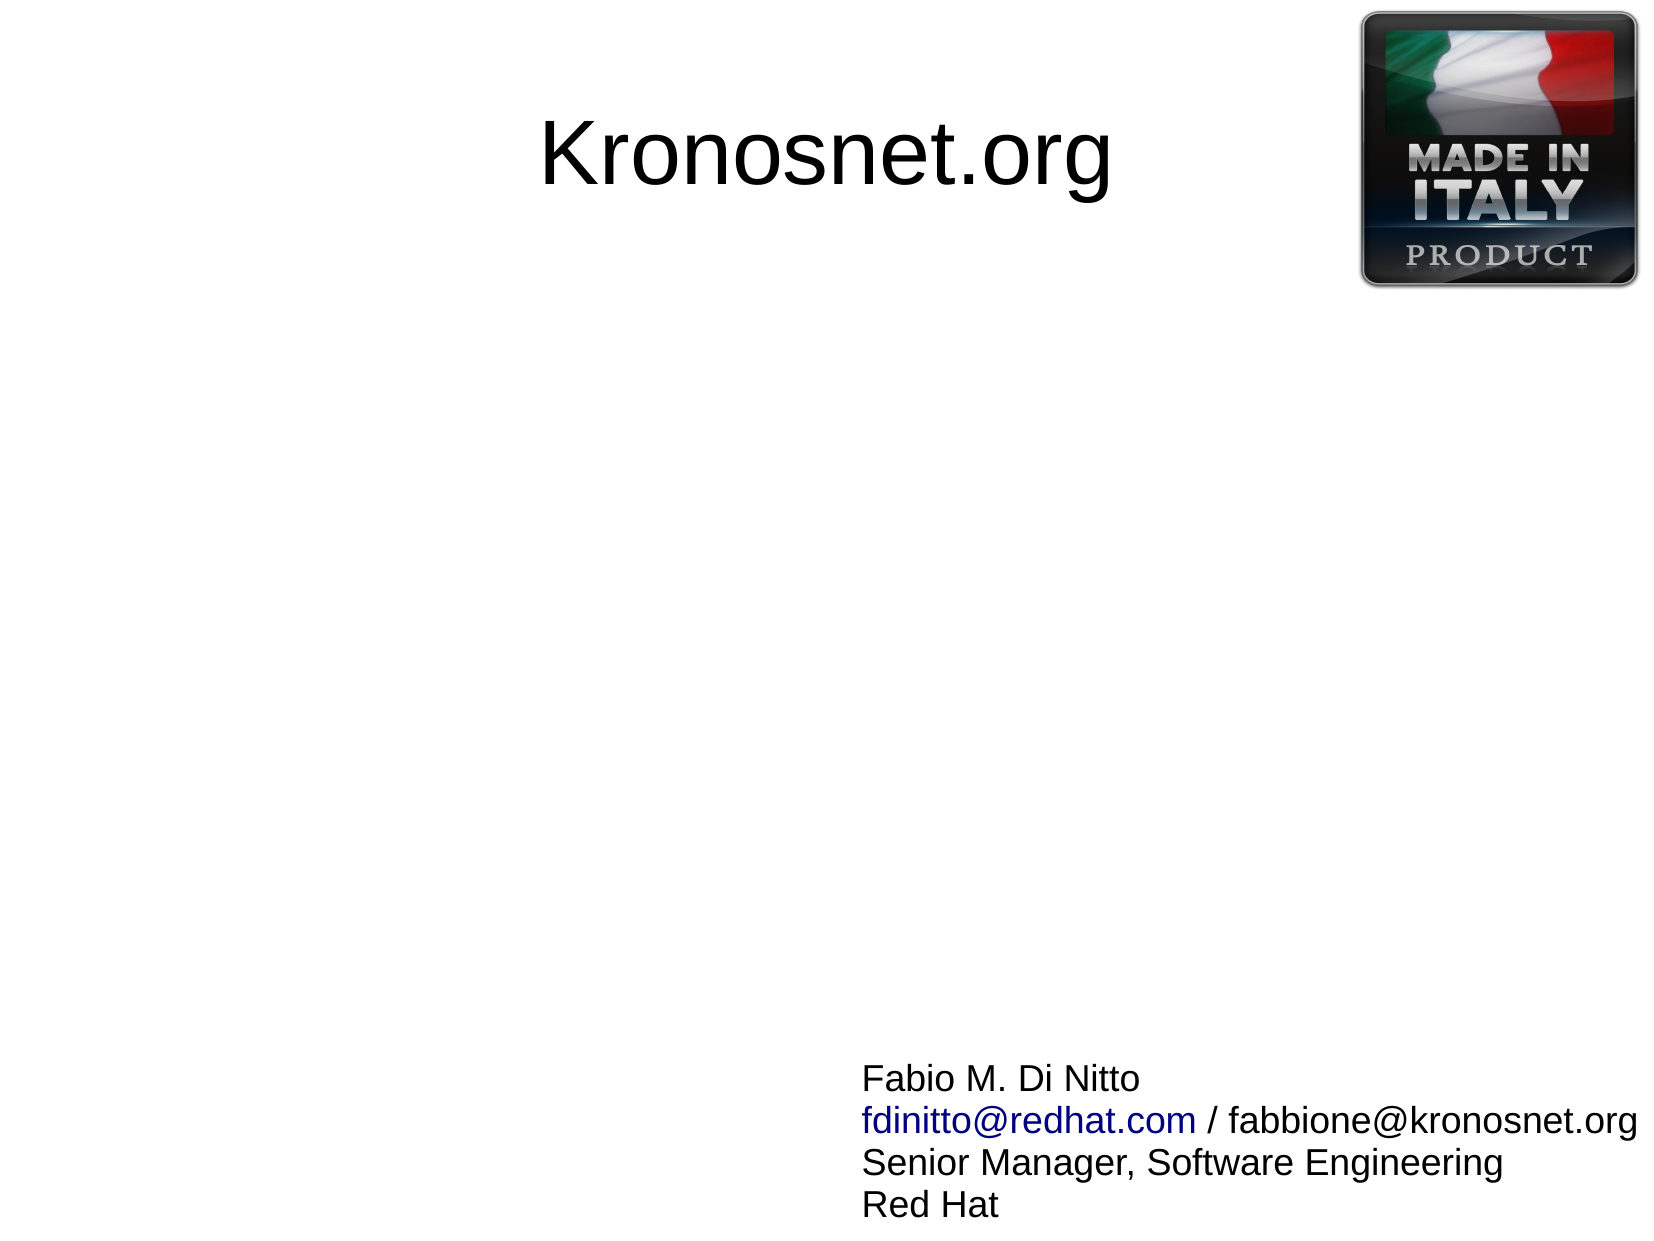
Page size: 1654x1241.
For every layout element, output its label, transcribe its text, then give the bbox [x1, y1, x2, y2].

picture [1350, 0, 1651, 301]
text_box Fabio M. Di Nitto fdinitto@redhat.com / fabbione@kronosnet.org Senior Manager, Software Engineering Red Hat [846, 1050, 1654, 1234]
title Kronosnet.org [82, 49, 1350, 257]
